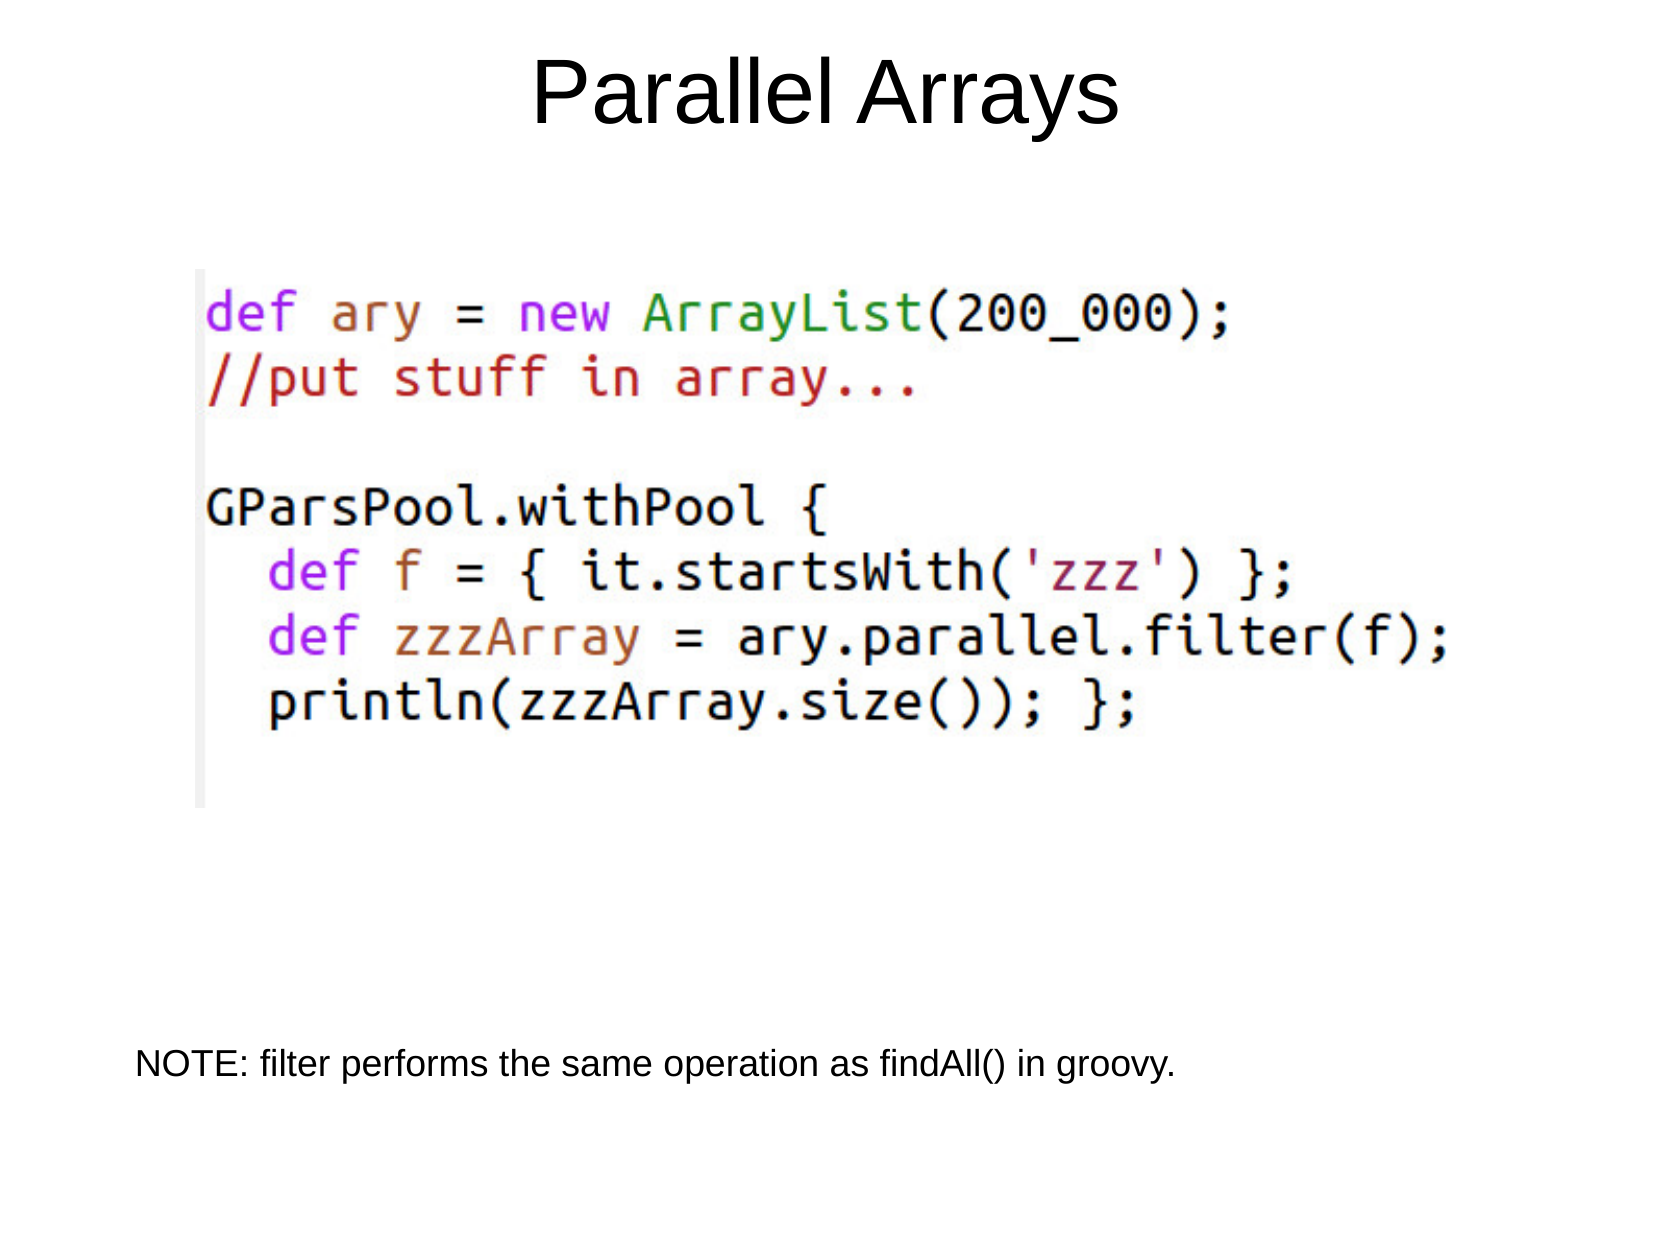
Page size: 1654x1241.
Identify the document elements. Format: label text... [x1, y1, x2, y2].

text_box NOTE: filter performs the same operation as findAll() in groovy. [120, 1035, 1546, 1092]
title Parallel Arrays [82, 40, 1571, 144]
picture [195, 269, 1477, 808]
